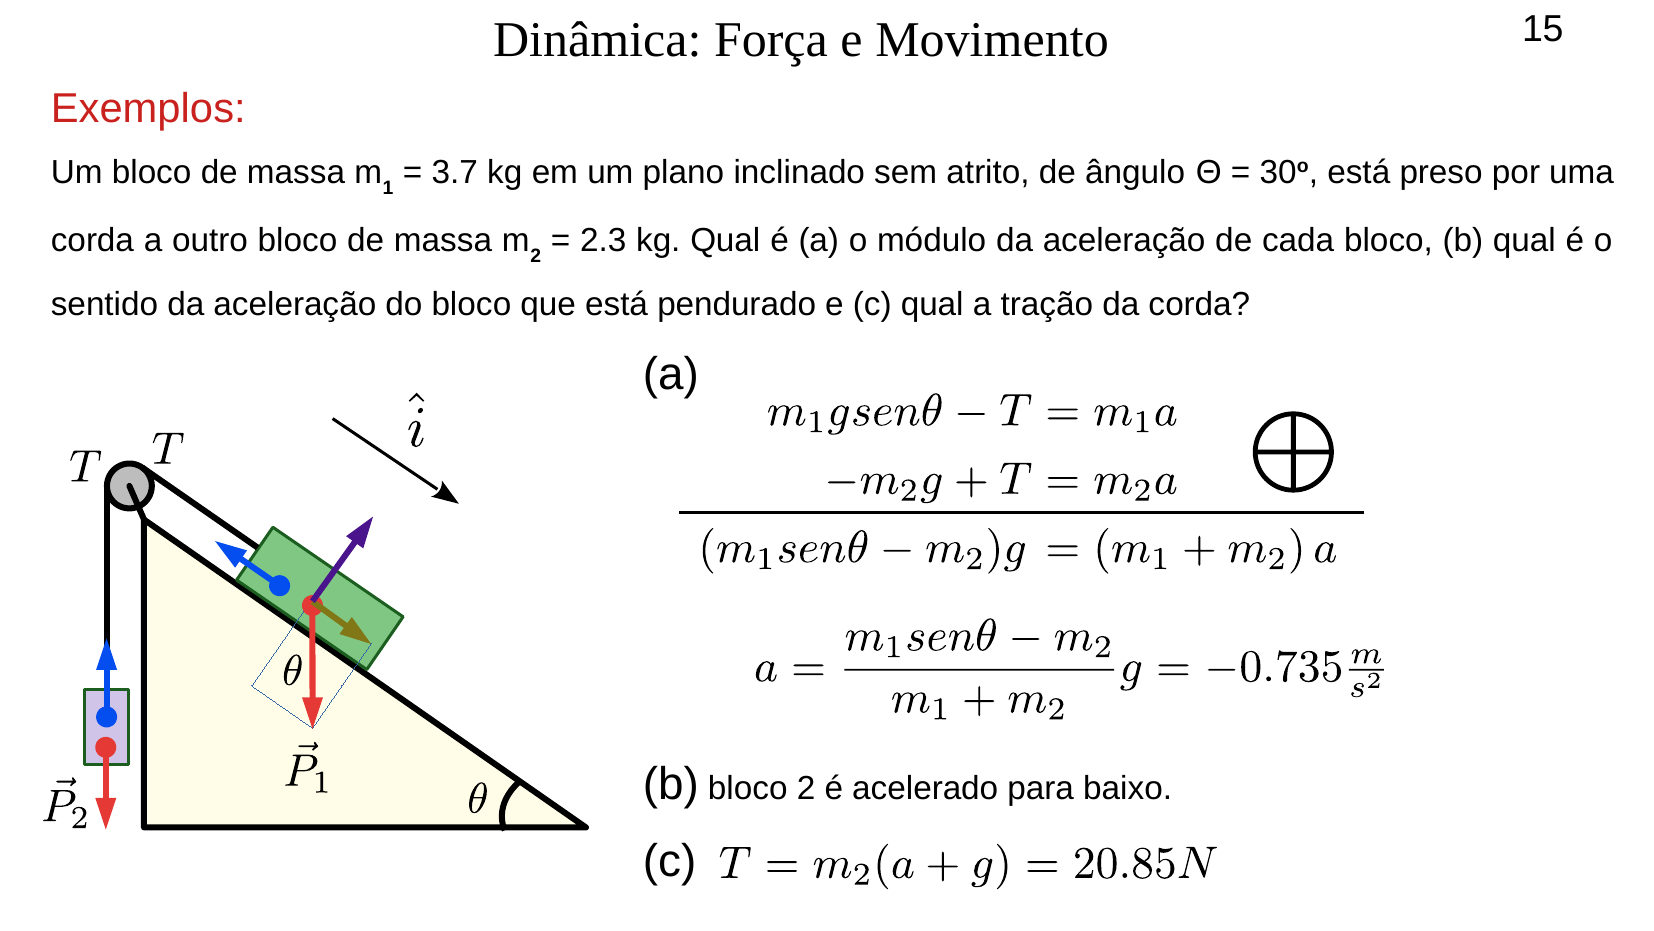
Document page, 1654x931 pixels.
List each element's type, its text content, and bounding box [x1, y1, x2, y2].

text_box Dinâmica: Força e Movimento [478, 0, 1149, 77]
text_box [106, 463, 152, 509]
text_box [84, 689, 129, 765]
picture [696, 391, 1338, 511]
picture [69, 450, 102, 482]
picture [39, 775, 89, 830]
picture [282, 654, 302, 686]
picture [696, 514, 1338, 576]
picture [402, 392, 425, 448]
text_box [143, 521, 586, 828]
text_box [316, 572, 404, 670]
picture [151, 432, 184, 464]
text_box <number> [1507, 0, 1654, 71]
picture [467, 782, 487, 814]
picture [718, 843, 1218, 890]
picture [753, 618, 1384, 720]
picture [281, 739, 330, 795]
text_box [236, 527, 332, 630]
text_box Exemplos: Um bloco de massa m1 = 3.7 kg em um plano inclinado sem atrito, de ângulo Θ = 30o, está preso por uma corda a outro bloco de massa m2 = 2.3 kg. Qual é (a) o módulo da aceleração de cada bloco, (b) qual é o sentido da aceleração do bloco que está pendurado e (c) qual a tração da corda? (a) (b) bloco 2 é acelerado para baixo. (c) [36, 77, 1630, 894]
